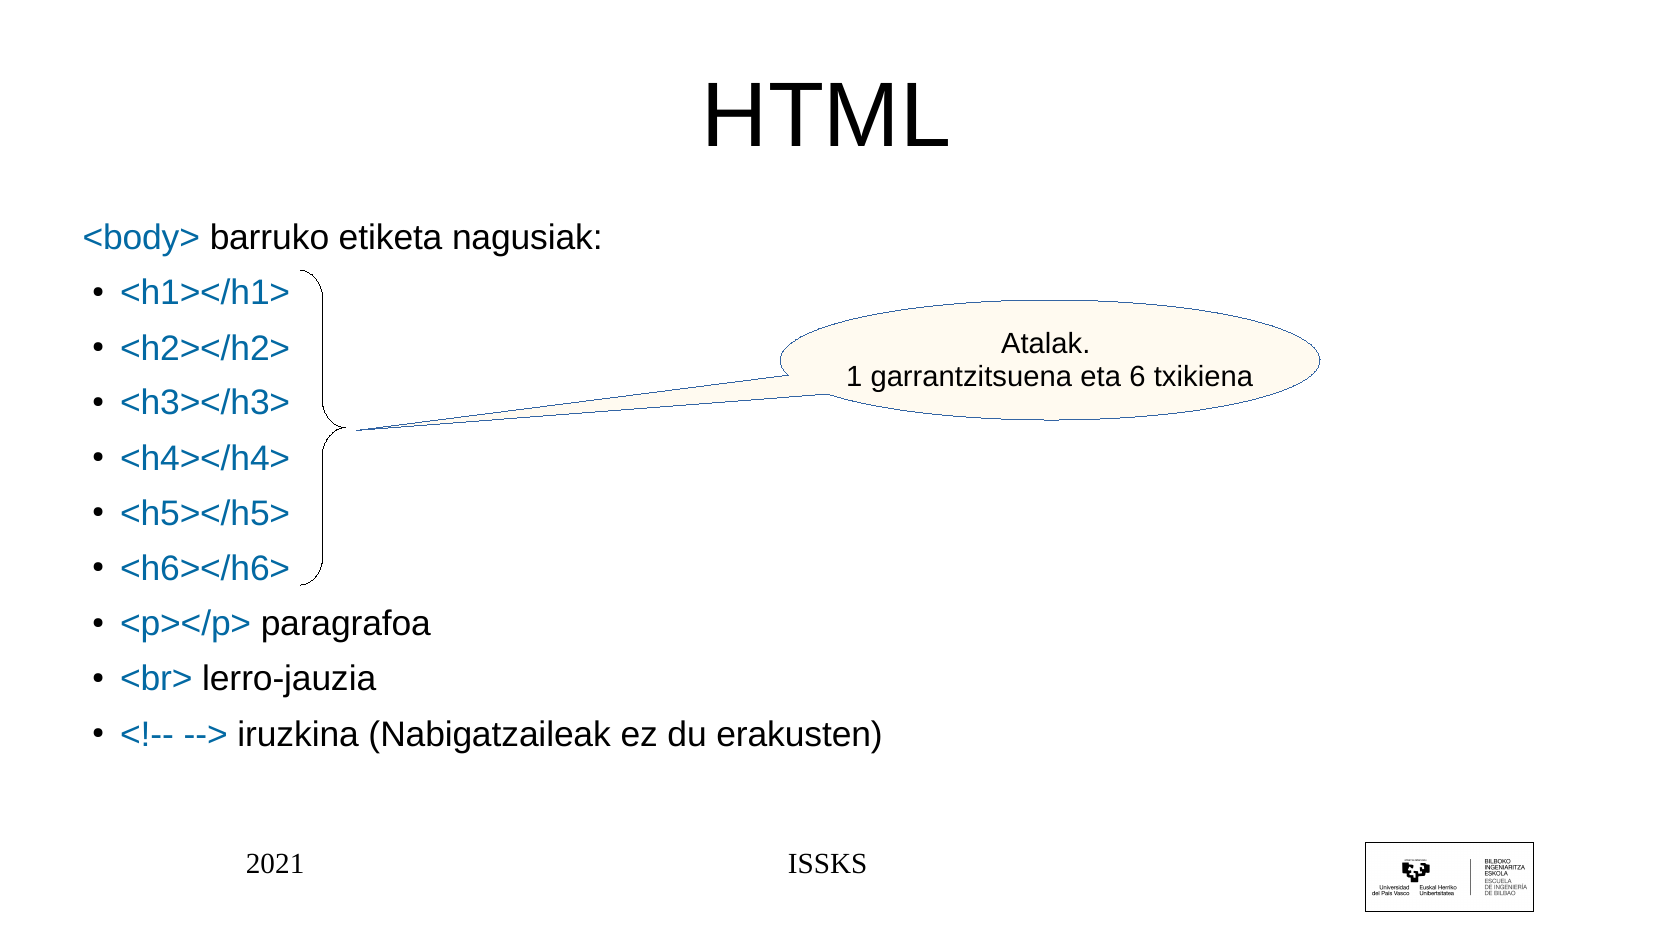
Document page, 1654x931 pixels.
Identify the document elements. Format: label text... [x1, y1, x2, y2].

list <body> barruko etiketa nagusiak: <h1></h1> <h2></h2> <h3></h3> <h4></h4> <h5></h5> <h6></h6> <p></p> paragrafoa <br> lerro-jauzia <!-- --> iruzkina (Nabigatzaileak ez du erakusten) [82, 217, 1456, 758]
text_box Atalak. 1 garrantzitsuena eta 6 txikiena [356, 300, 1321, 431]
picture [1366, 843, 1533, 911]
title HTML [82, 37, 1571, 193]
